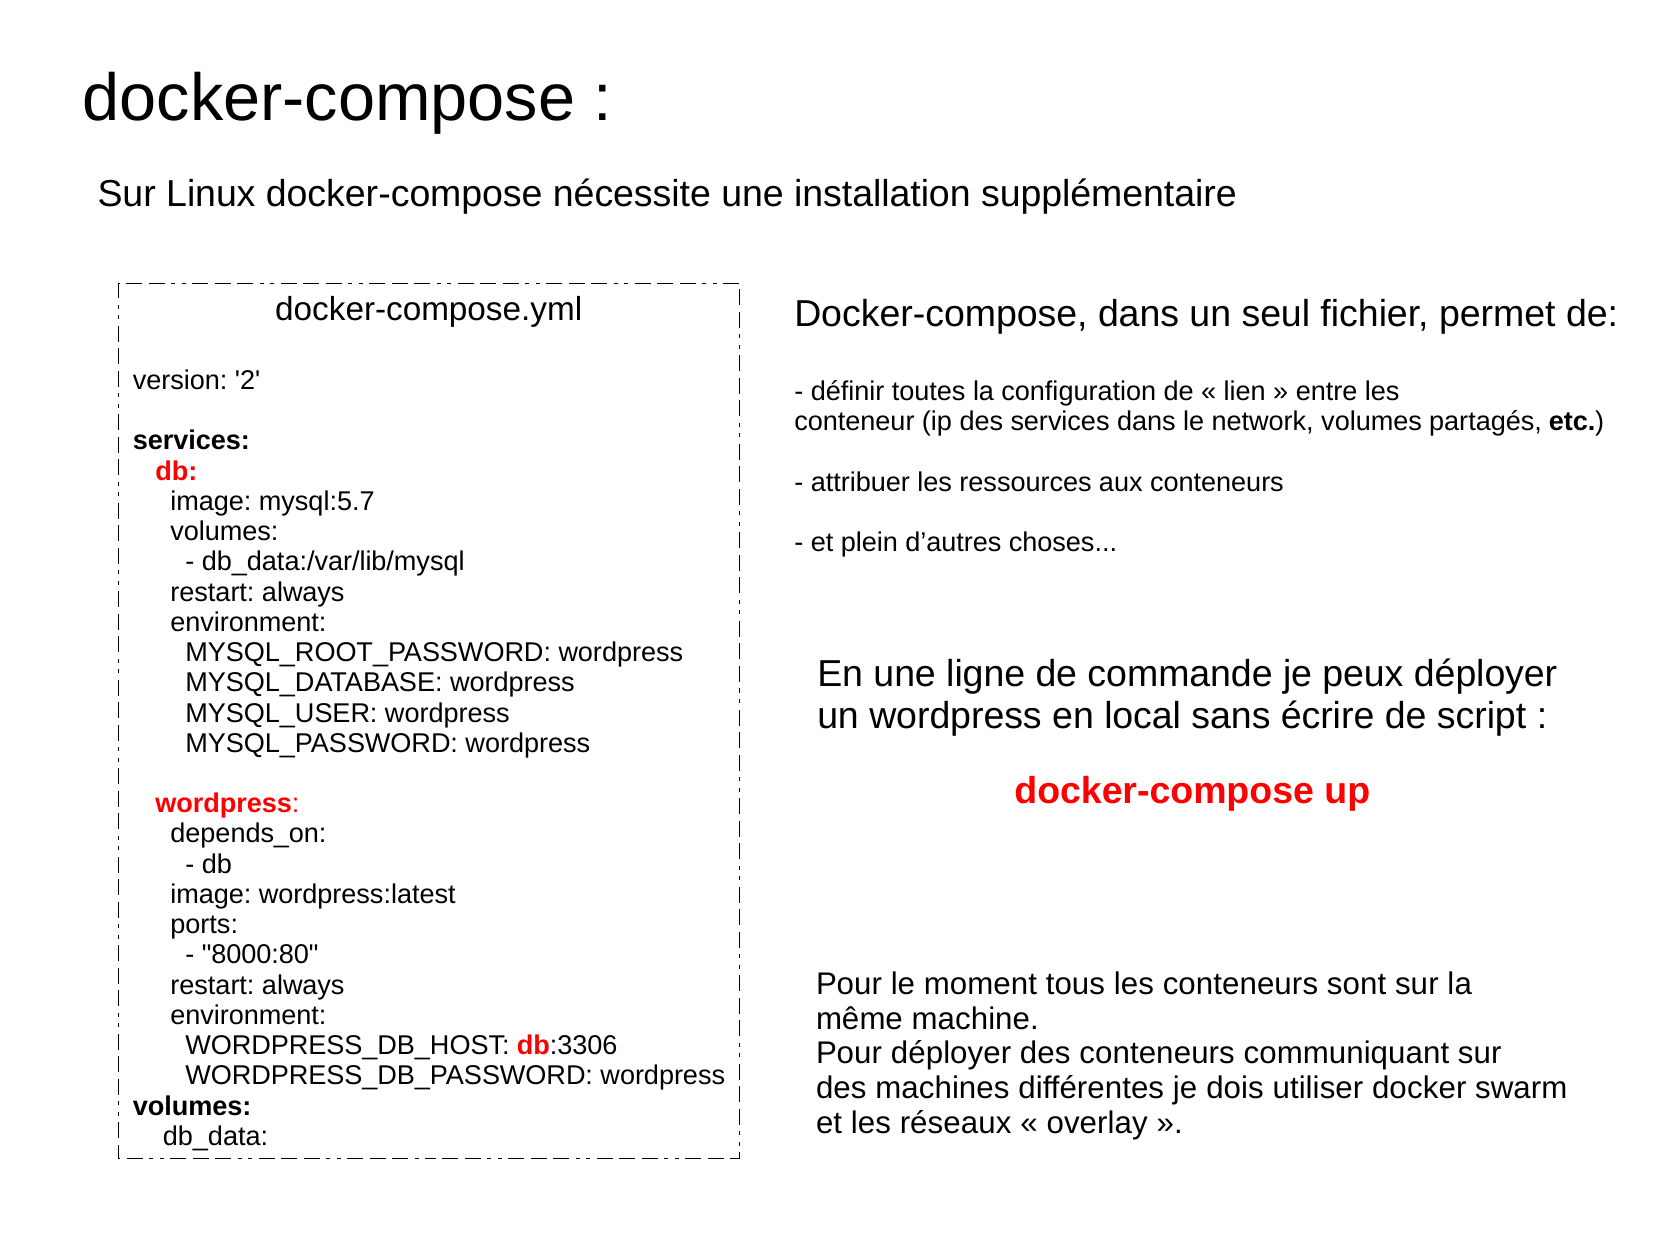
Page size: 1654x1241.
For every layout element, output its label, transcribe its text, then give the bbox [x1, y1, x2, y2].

text_box docker-compose.yml version: '2' services: db: image: mysql:5.7 volumes: - db_data:/var/lib/mysql restart: always environment: MYSQL_ROOT_PASSWORD: wordpress MYSQL_DATABASE: wordpress MYSQL_USER: wordpress MYSQL_PASSWORD: wordpress wordpress: depends_on: - db image: wordpress:latest ports: - "8000:80" restart: always environment: WORDPRESS_DB_HOST: db:3306 WORDPRESS_DB_PASSWORD: wordpress volumes: db_data: [118, 283, 740, 1159]
text_box Pour le moment tous les conteneurs sont sur la même machine. Pour déployer des conteneurs communiquant sur des machines différentes je dois utiliser docker swarm et les réseaux « overlay ». [801, 958, 1584, 1148]
text_box Docker-compose, dans un seul fichier, permet de: - définir toutes la configuration de « lien » entre les conteneur (ip des services dans le network, volumes partagés, etc.) - attribuer les ressources aux conteneurs - et plein d’autres choses... [779, 284, 1633, 668]
text_box En une ligne de commande je peux déployer un wordpress en local sans écrire de script : docker-compose up [802, 645, 1583, 819]
text_box Sur Linux docker-compose nécessite une installation supplémentaire [82, 165, 1252, 223]
subtitle docker-compose : [82, 59, 1571, 154]
